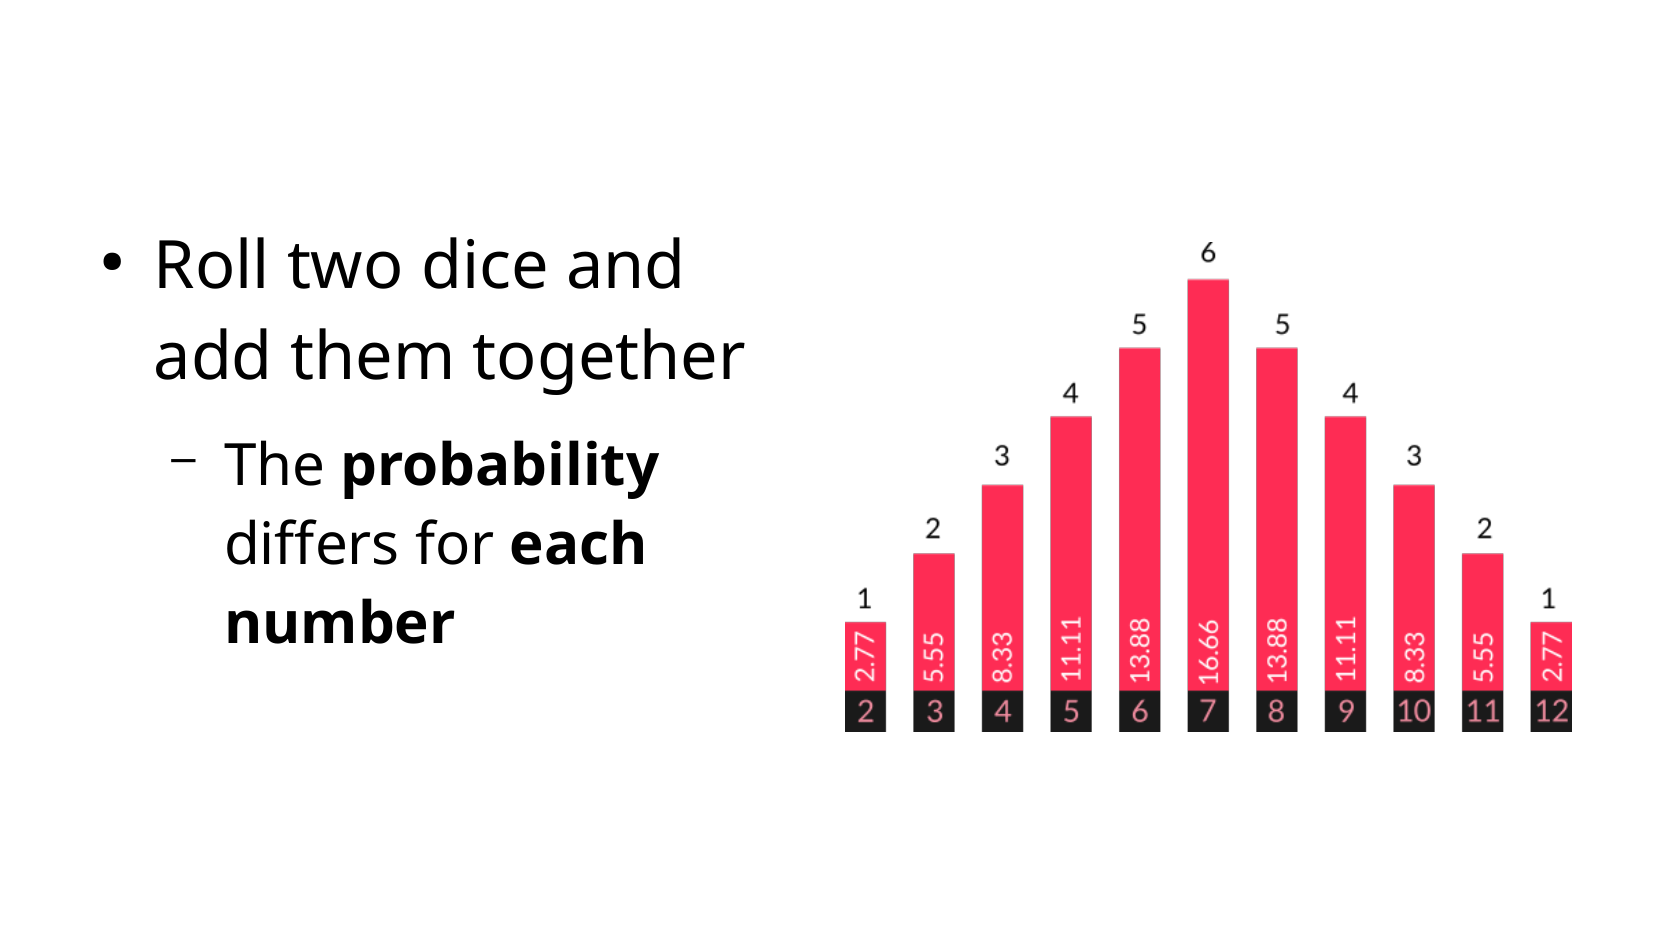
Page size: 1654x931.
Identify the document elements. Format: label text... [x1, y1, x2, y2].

list Roll two dice and add them together The probability differs for each number [82, 217, 809, 758]
picture [845, 242, 1572, 732]
